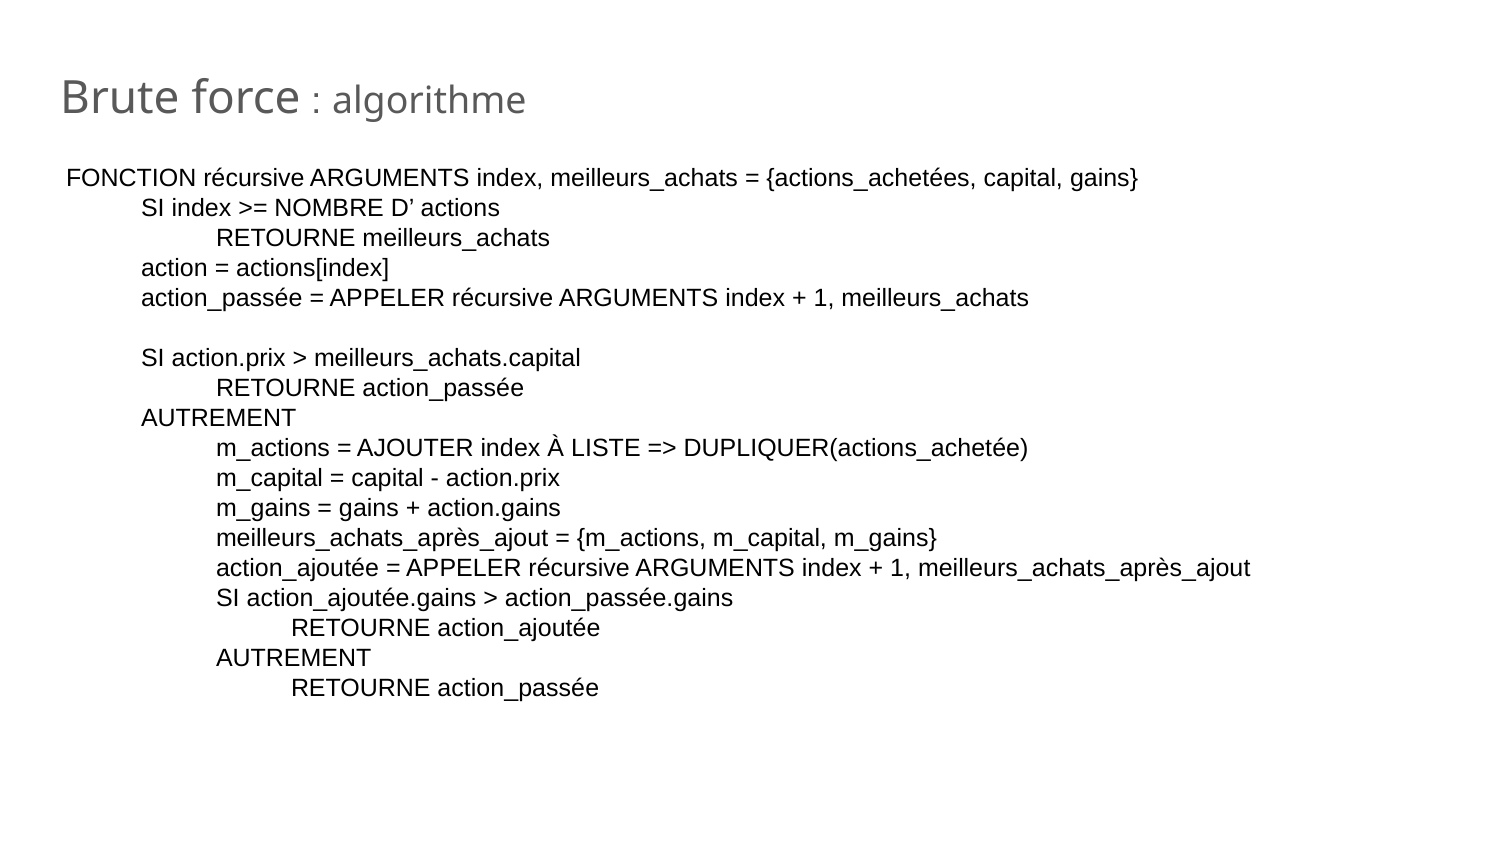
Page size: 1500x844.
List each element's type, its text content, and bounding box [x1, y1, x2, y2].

list Brute force : algorithme [45, 44, 1443, 139]
text_box FONCTION récursive ARGUMENTS index, meilleurs_achats = {actions_achetées, capital, gains} SI index >= NOMBRE D’ actions RETOURNE meilleurs_achats action = actions[index] action_passée = APPELER récursive ARGUMENTS index + 1, meilleurs_achats SI action.prix > meilleurs_achats.capital RETOURNE action_passée AUTREMENT m_actions = AJOUTER index À LISTE => DUPLIQUER(actions_achetée) m_capital = capital - action.prix m_gains = gains + action.gains meilleurs_achats_après_ajout = {m_actions, m_capital, m_gains} action_ajoutée = APPELER récursive ARGUMENTS index + 1, meilleurs_achats_après_ajout SI action_ajoutée.gains > action_passée.gains RETOURNE action_ajoutée AUTREMENT RETOURNE action_passée [51, 146, 1419, 746]
